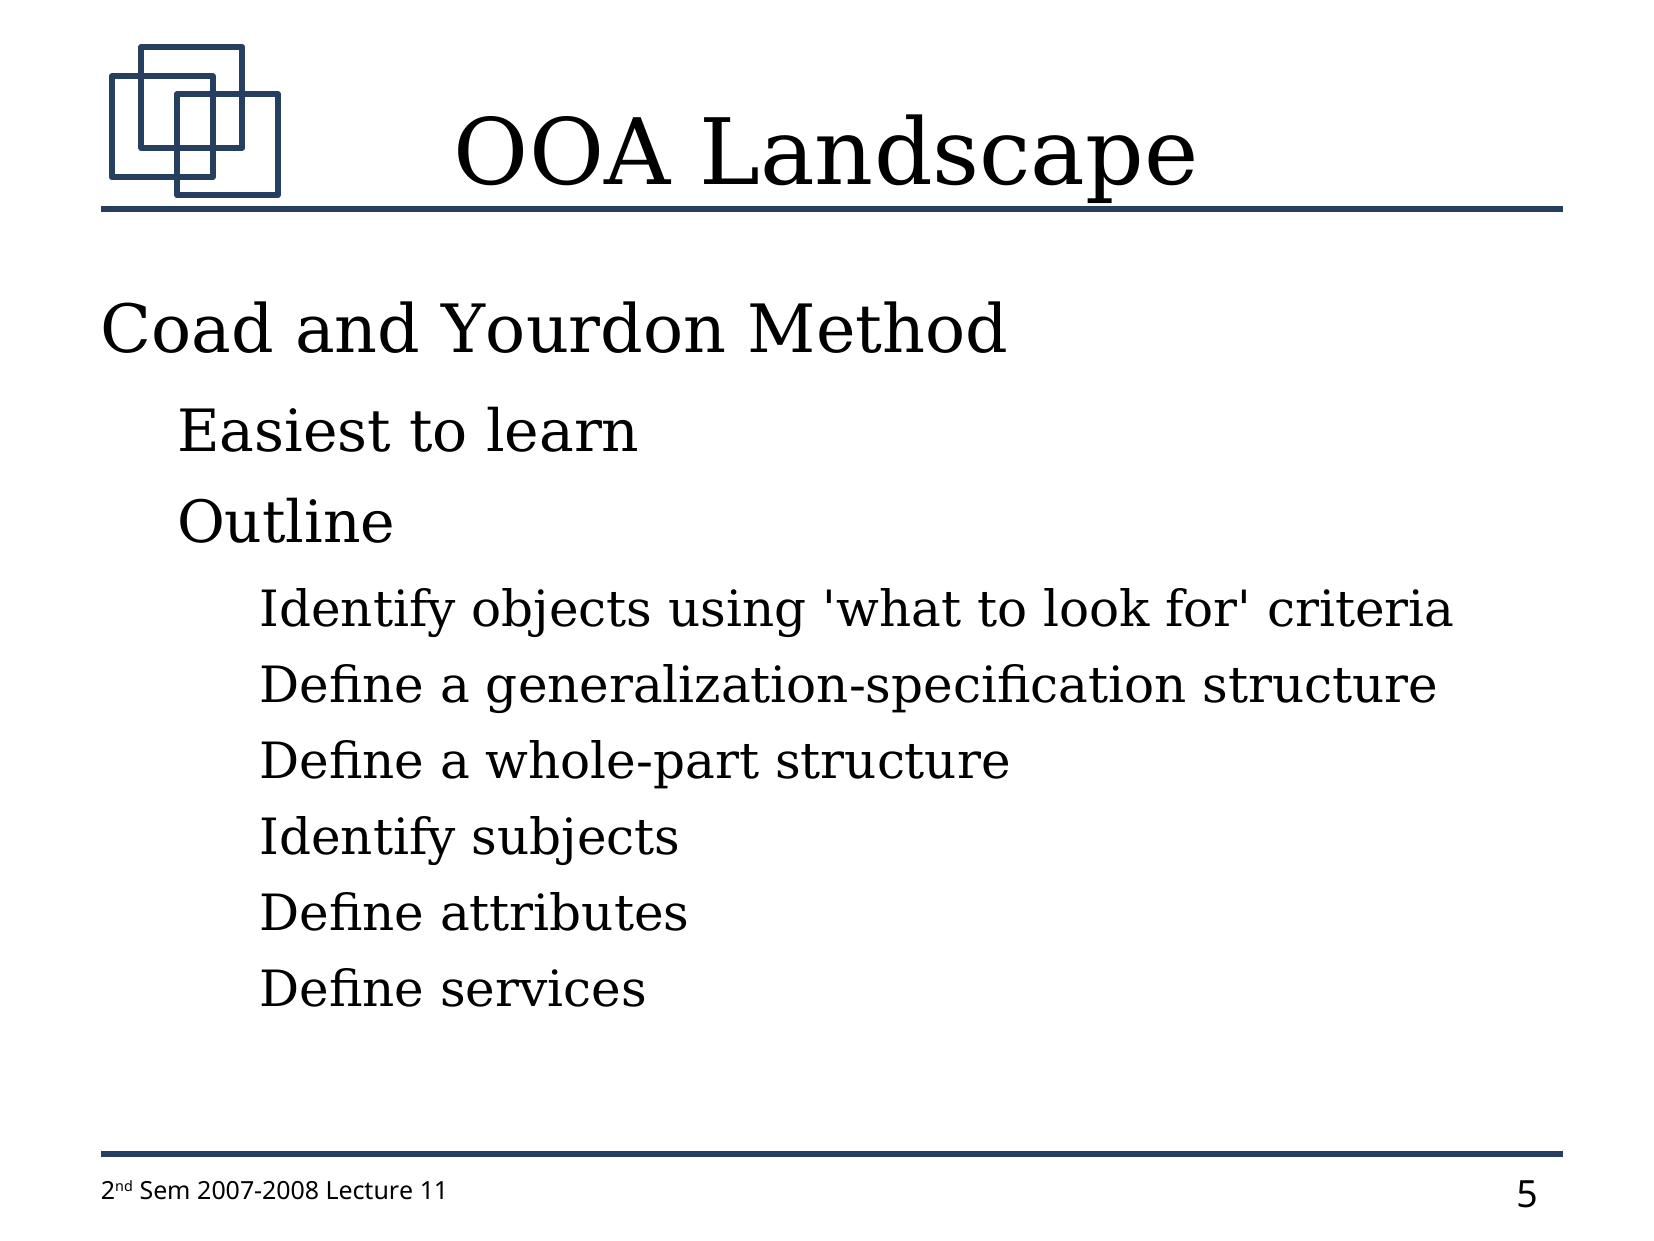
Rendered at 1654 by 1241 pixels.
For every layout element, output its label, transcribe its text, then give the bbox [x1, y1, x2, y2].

title OOA Landscape [82, 49, 1571, 257]
list Coad and Yourdon Method Easiest to learn Outline Identify objects using 'what to look for' criteria Define a generalization-specification structure Define a whole-part structure Identify subjects Define attributes Define services [82, 290, 1571, 1109]
